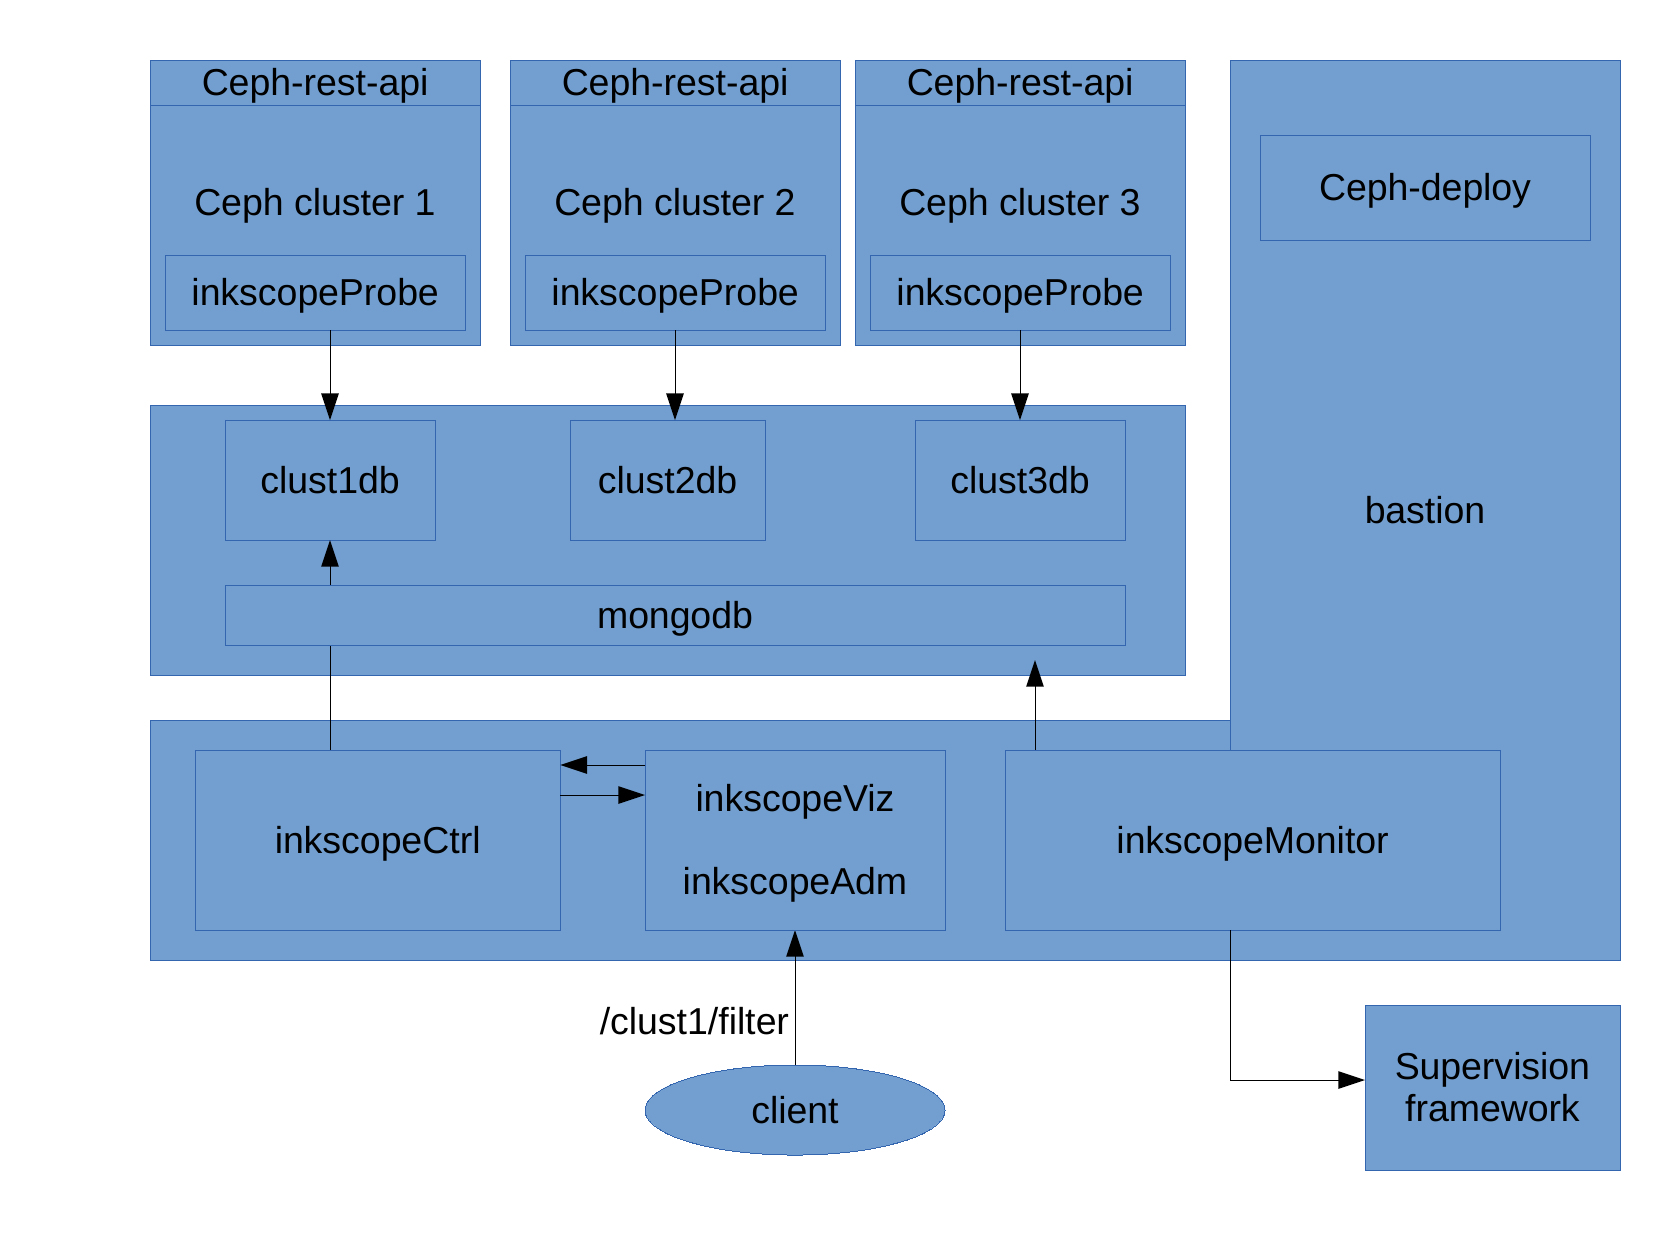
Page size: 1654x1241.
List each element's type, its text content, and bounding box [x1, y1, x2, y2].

text_box bastion [1230, 60, 1621, 961]
text_box client [645, 1065, 946, 1156]
text_box Ceph-rest-api [855, 60, 1186, 106]
text_box inkscopeProbe [870, 255, 1171, 331]
text_box mongodb [225, 585, 1126, 646]
text_box inkscopeViz inkscopeAdm [645, 750, 946, 931]
text_box clust1db [225, 420, 436, 541]
text_box Ceph-deploy [1260, 135, 1591, 241]
text_box clust3db [915, 420, 1126, 541]
text_box Ceph cluster 2 [510, 106, 841, 346]
text_box [331, 405, 1186, 676]
text_box [1036, 720, 1231, 750]
text_box [561, 766, 645, 795]
text_box Supervision framework [1365, 1005, 1621, 1171]
text_box Ceph-rest-api [150, 60, 481, 106]
text_box inkscopeMonitor [1005, 750, 1501, 931]
text_box Ceph cluster 1 [150, 106, 481, 346]
text_box clust2db [570, 420, 766, 541]
text_box inkscopeProbe [165, 255, 466, 331]
text_box inkscopeCtrl [195, 750, 561, 931]
text_box [150, 720, 795, 961]
text_box Ceph cluster 3 [855, 106, 1186, 346]
text_box inkscopeProbe [525, 255, 826, 331]
text_box [150, 405, 330, 676]
text_box Ceph-rest-api [510, 60, 841, 106]
text_box /clust1/filter [585, 993, 805, 1081]
text_box [331, 720, 1230, 961]
